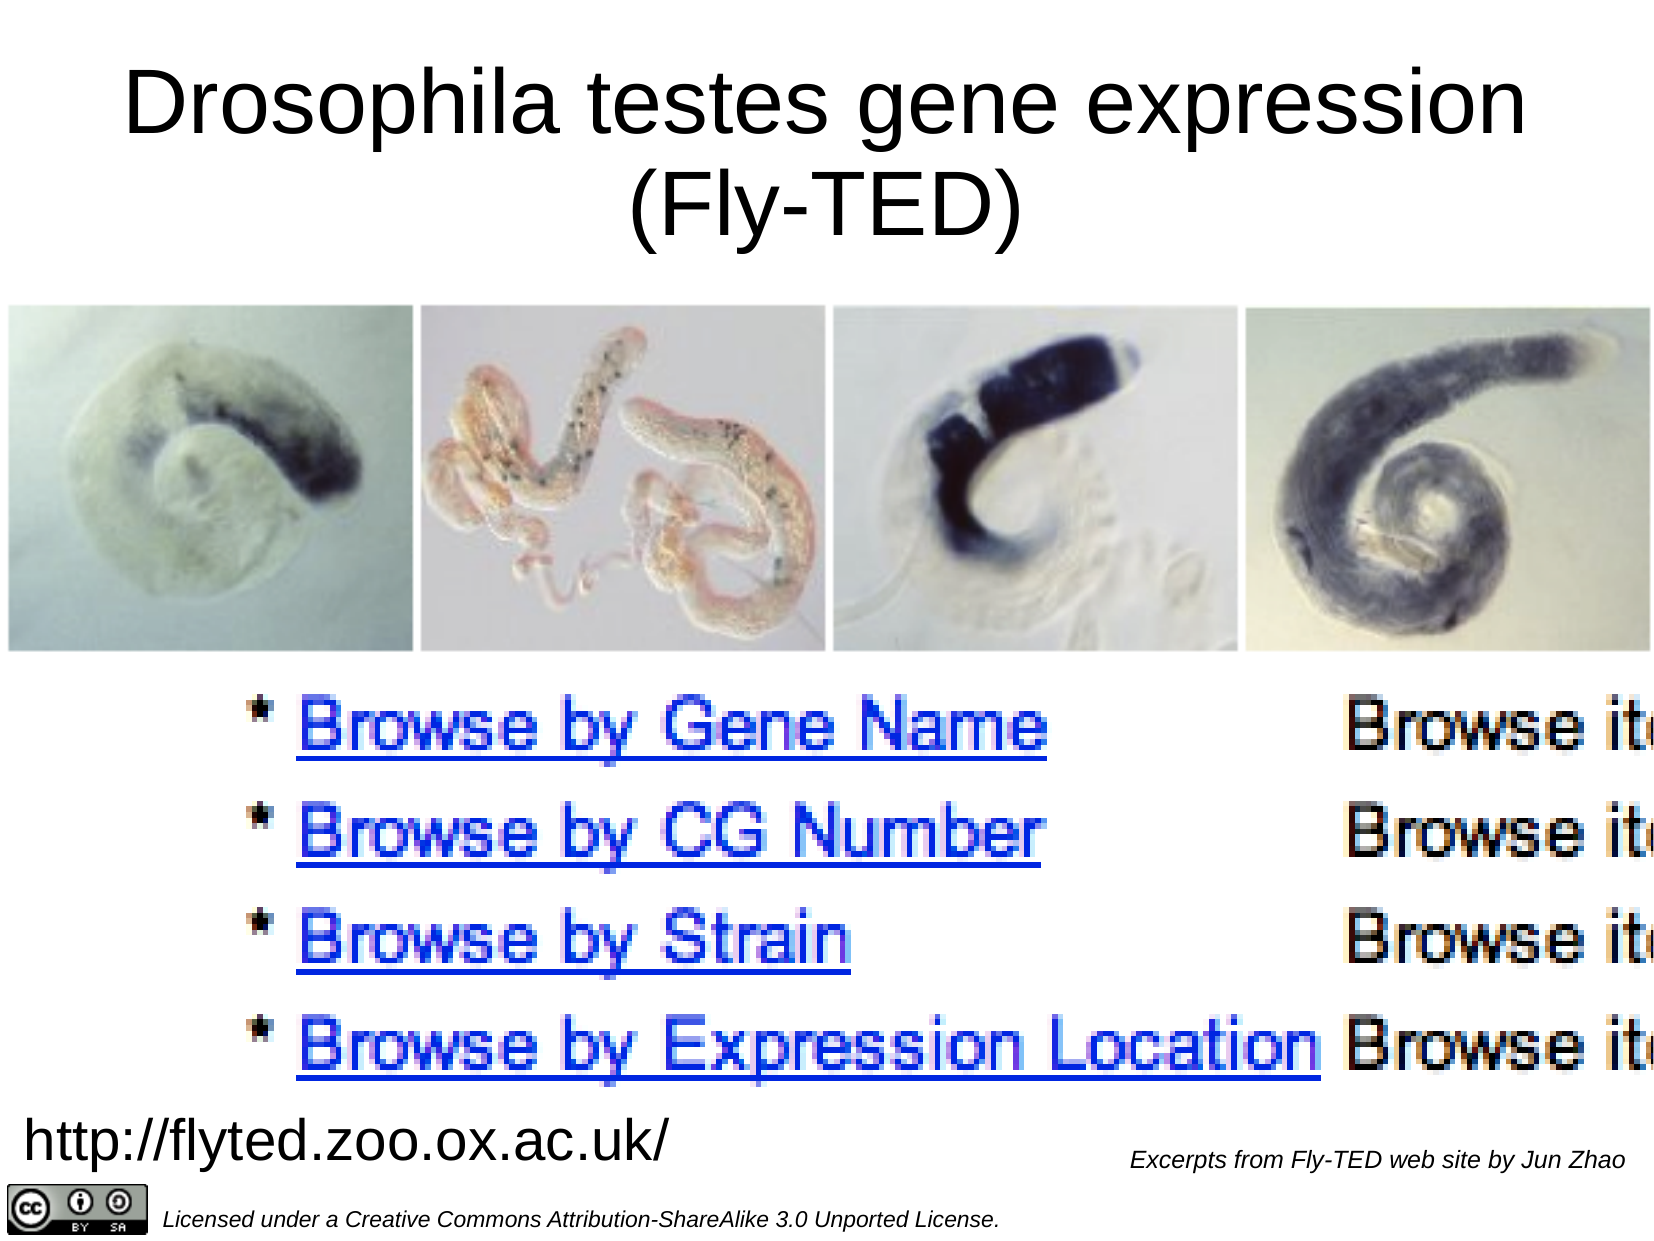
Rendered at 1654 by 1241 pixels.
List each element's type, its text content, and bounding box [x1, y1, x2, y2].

picture [213, 661, 1654, 1104]
text_box Excerpts from Fly-TED web site by Jun Zhao [1051, 1138, 1642, 1182]
list http://flyted.zoo.ox.ac.uk/ [23, 1107, 1479, 1193]
title Drosophila testes gene expression (Fly-TED) [82, 49, 1571, 257]
picture [4, 298, 1654, 660]
picture [7, 1184, 148, 1235]
